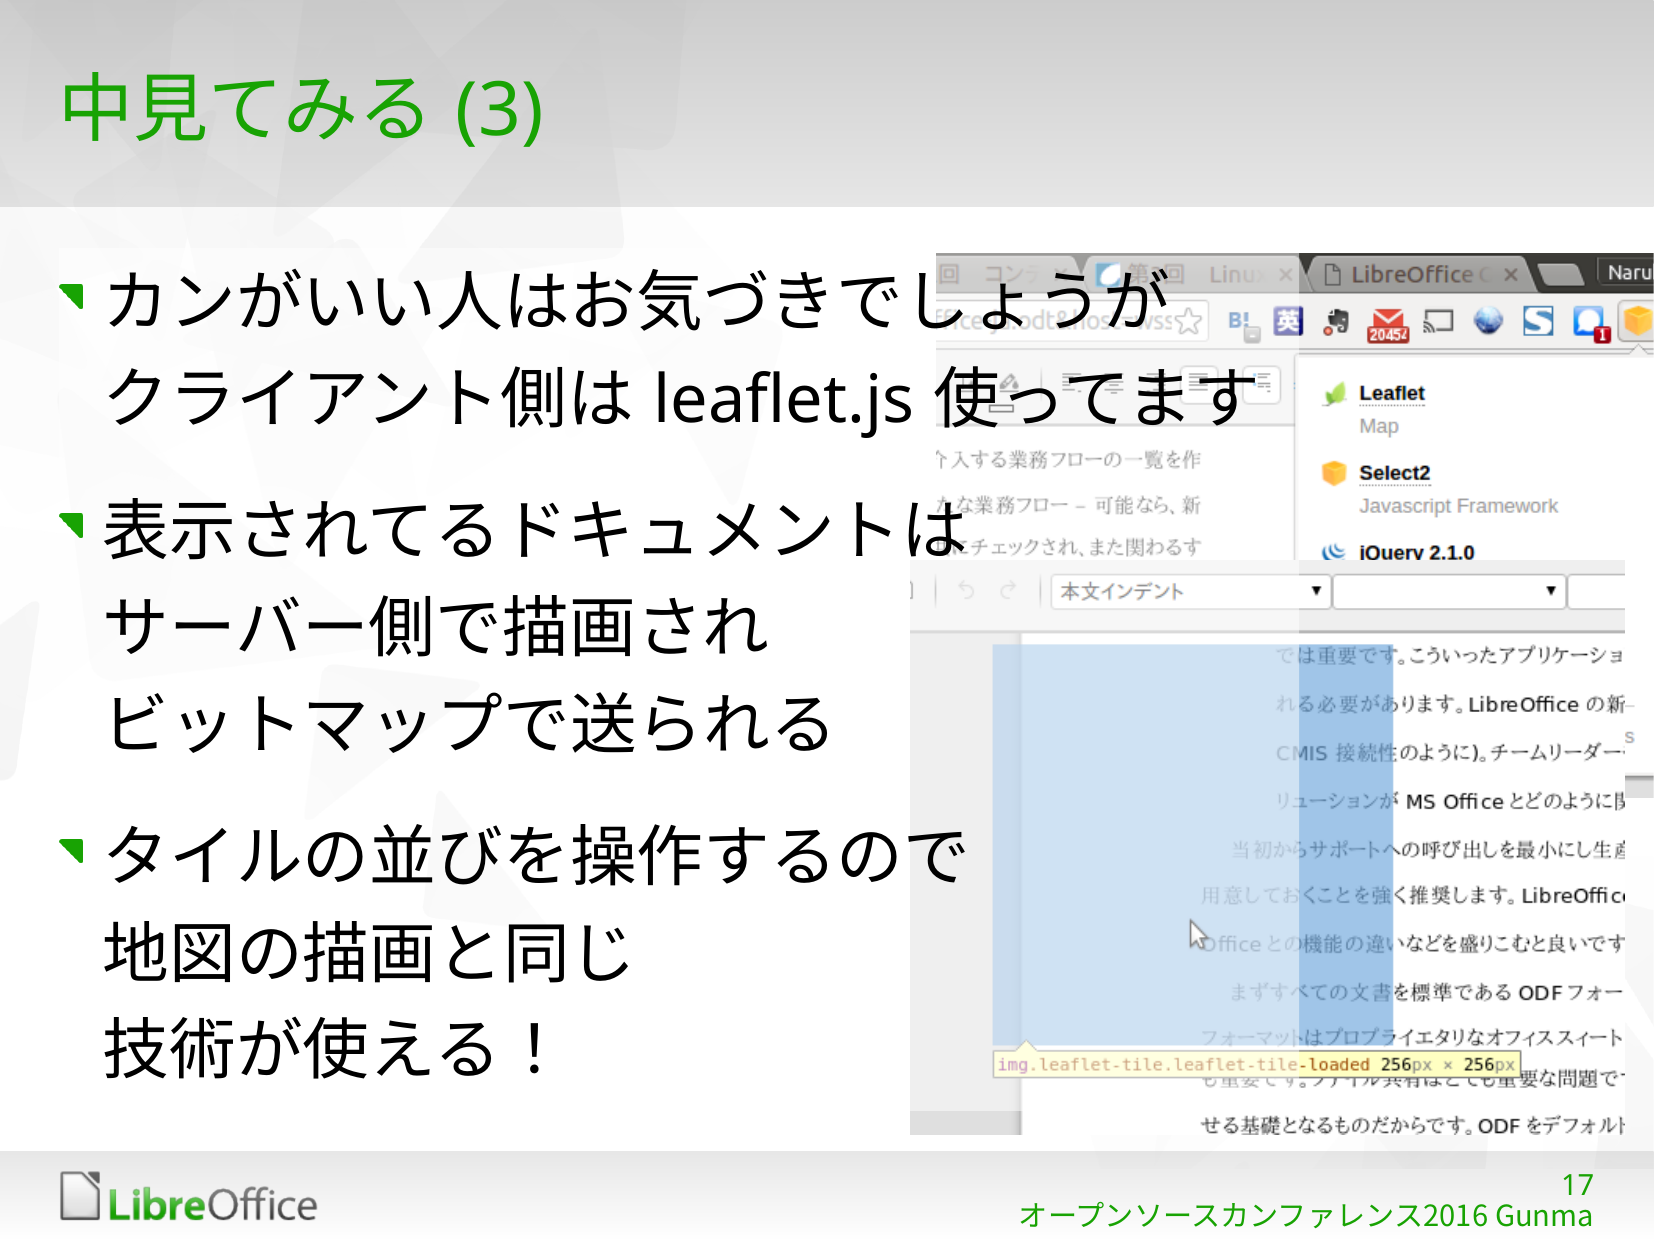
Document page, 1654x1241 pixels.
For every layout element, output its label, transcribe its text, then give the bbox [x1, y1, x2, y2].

picture [41, 1152, 337, 1240]
picture [0, 0, 783, 931]
list カンがいい人はお気づきでしょうが クライアント側はleaflet.js使ってます 表示されてるドキュメントは サーバー側で描画され ビットマップで送られる タイルの並びを操作するので 地図の描画と同じ 技術が使える！ [59, 248, 1300, 1111]
title 中見てみる(3) [59, 29, 1595, 178]
picture [910, 253, 1654, 1169]
